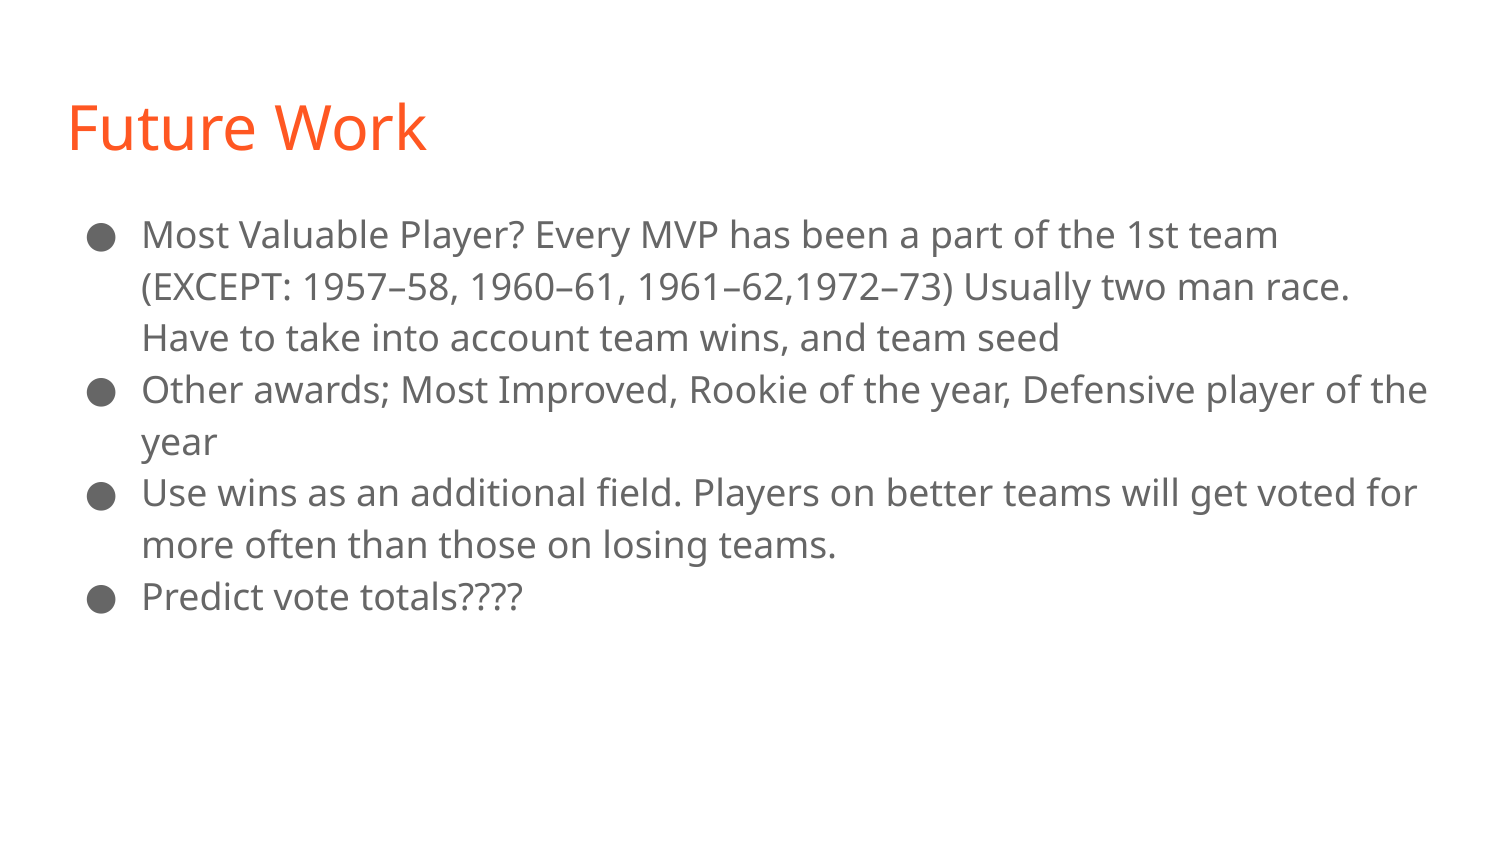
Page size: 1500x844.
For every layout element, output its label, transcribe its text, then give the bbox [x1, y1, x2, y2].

title Future Work [51, 72, 1449, 167]
list Most Valuable Player? Every MVP has been a part of the 1st team (EXCEPT: 1957–58, 1960–61, 1961–62,1972–73) Usually two man race. Have to take into account team wins, and team seed Other awards; Most Improved, Rookie of the year, Defensive player of the year Use wins as an additional field. Players on better teams will get voted for more often than those on losing teams. Predict vote totals???? [51, 189, 1449, 750]
